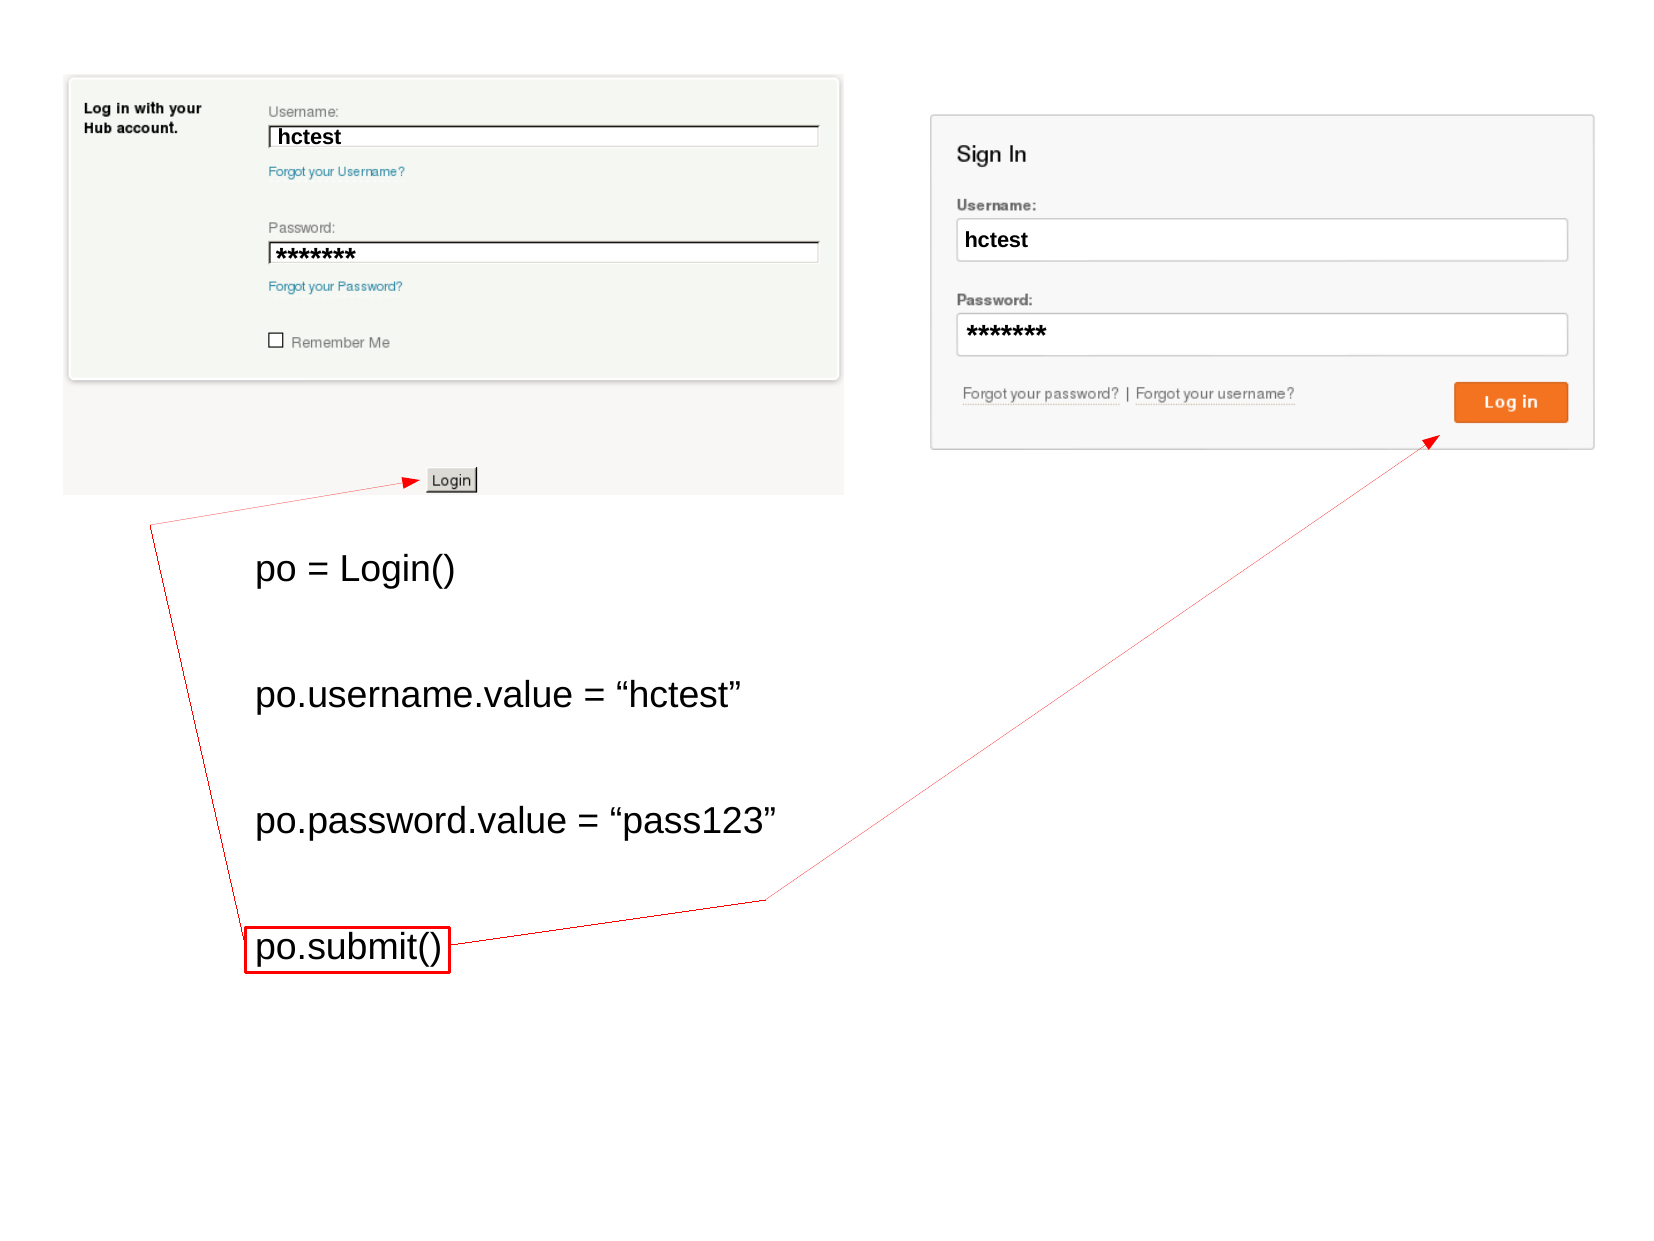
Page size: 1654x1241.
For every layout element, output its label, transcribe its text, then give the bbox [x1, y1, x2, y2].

text_box po = Login() po.username.value = “hctest” po.password.value = “pass123” po.submit() [240, 540, 1396, 991]
picture [63, 74, 844, 495]
text_box ******* [261, 234, 370, 283]
text_box ******* [951, 311, 1061, 359]
text_box hctest [949, 220, 1044, 260]
text_box hctest [263, 117, 357, 157]
picture [929, 112, 1596, 450]
